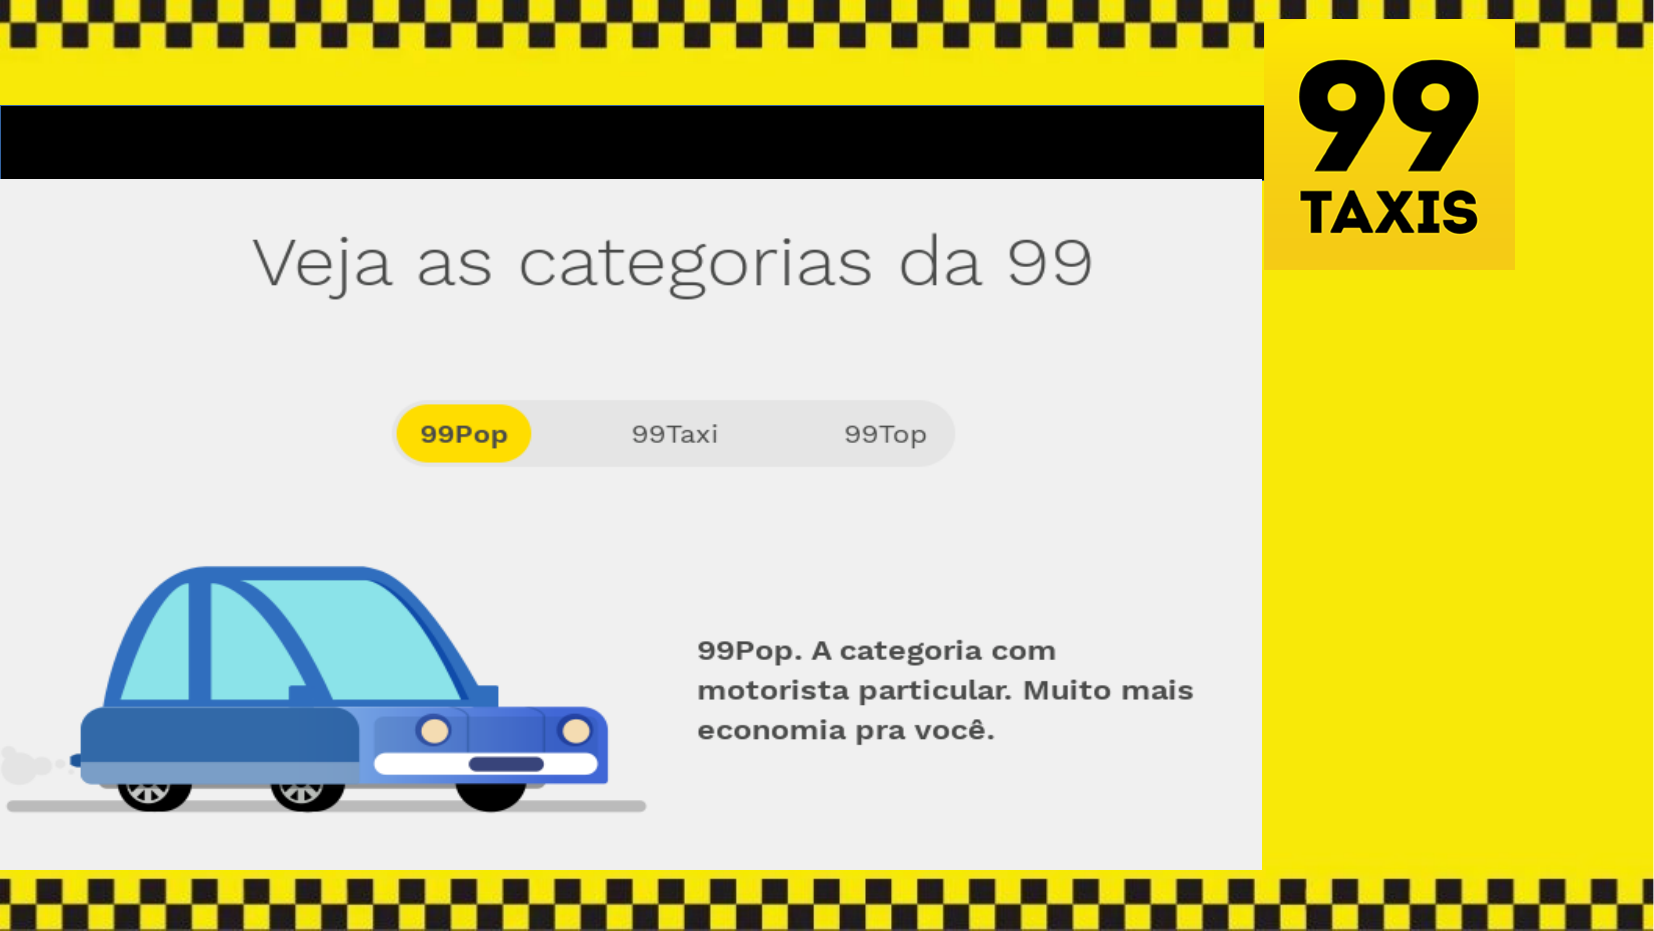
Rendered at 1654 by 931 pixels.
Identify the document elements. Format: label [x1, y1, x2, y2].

text_box [0, 105, 1264, 181]
picture [0, 0, 1654, 931]
